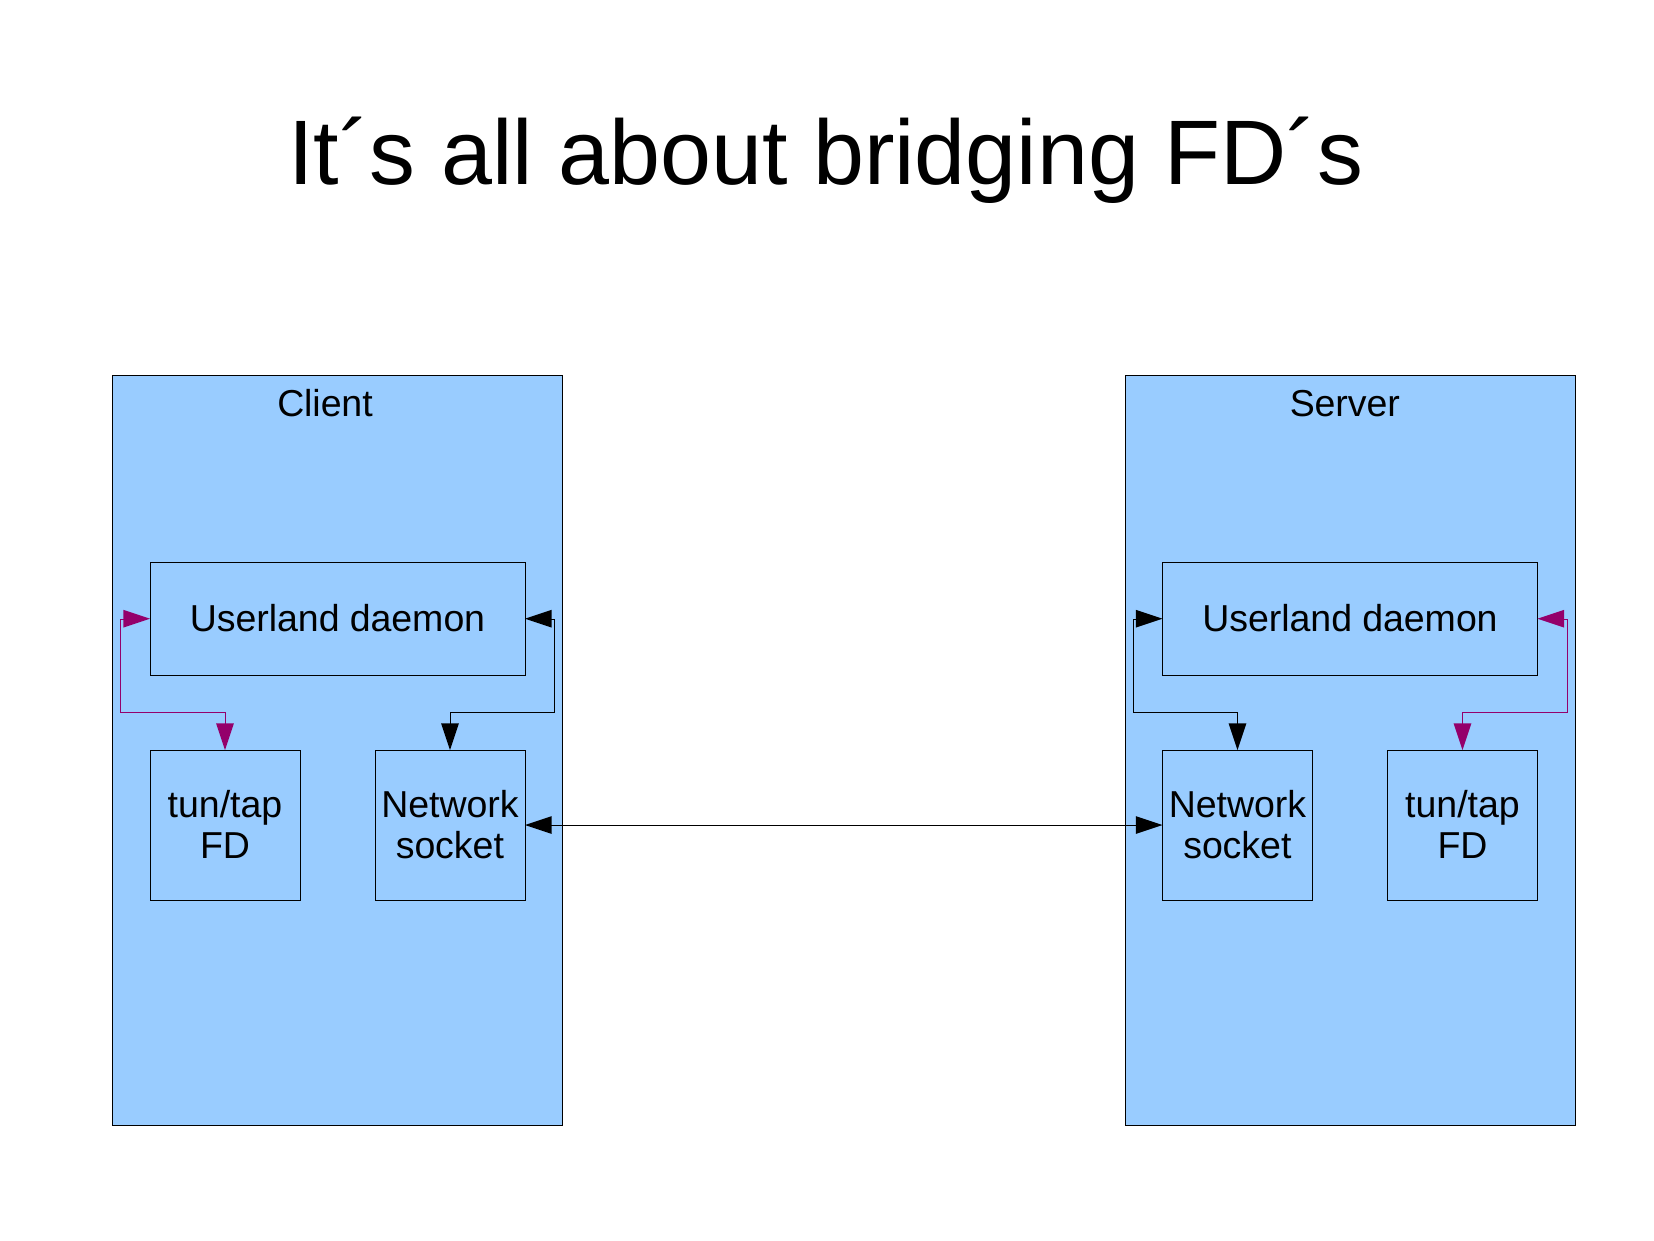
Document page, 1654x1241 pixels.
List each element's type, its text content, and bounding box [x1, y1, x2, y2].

text_box Userland daemon [150, 562, 526, 676]
text_box tun/tap FD [150, 750, 301, 901]
text_box [1125, 375, 1576, 1126]
text_box [112, 375, 563, 1126]
text_box Client [262, 375, 388, 432]
text_box Userland daemon [1162, 562, 1538, 676]
text_box Network socket [1162, 750, 1313, 901]
text_box tun/tap FD [1387, 750, 1538, 901]
title It´s all about bridging FD´s [82, 56, 1571, 250]
text_box Server [1275, 375, 1415, 432]
text_box Network socket [375, 750, 526, 901]
